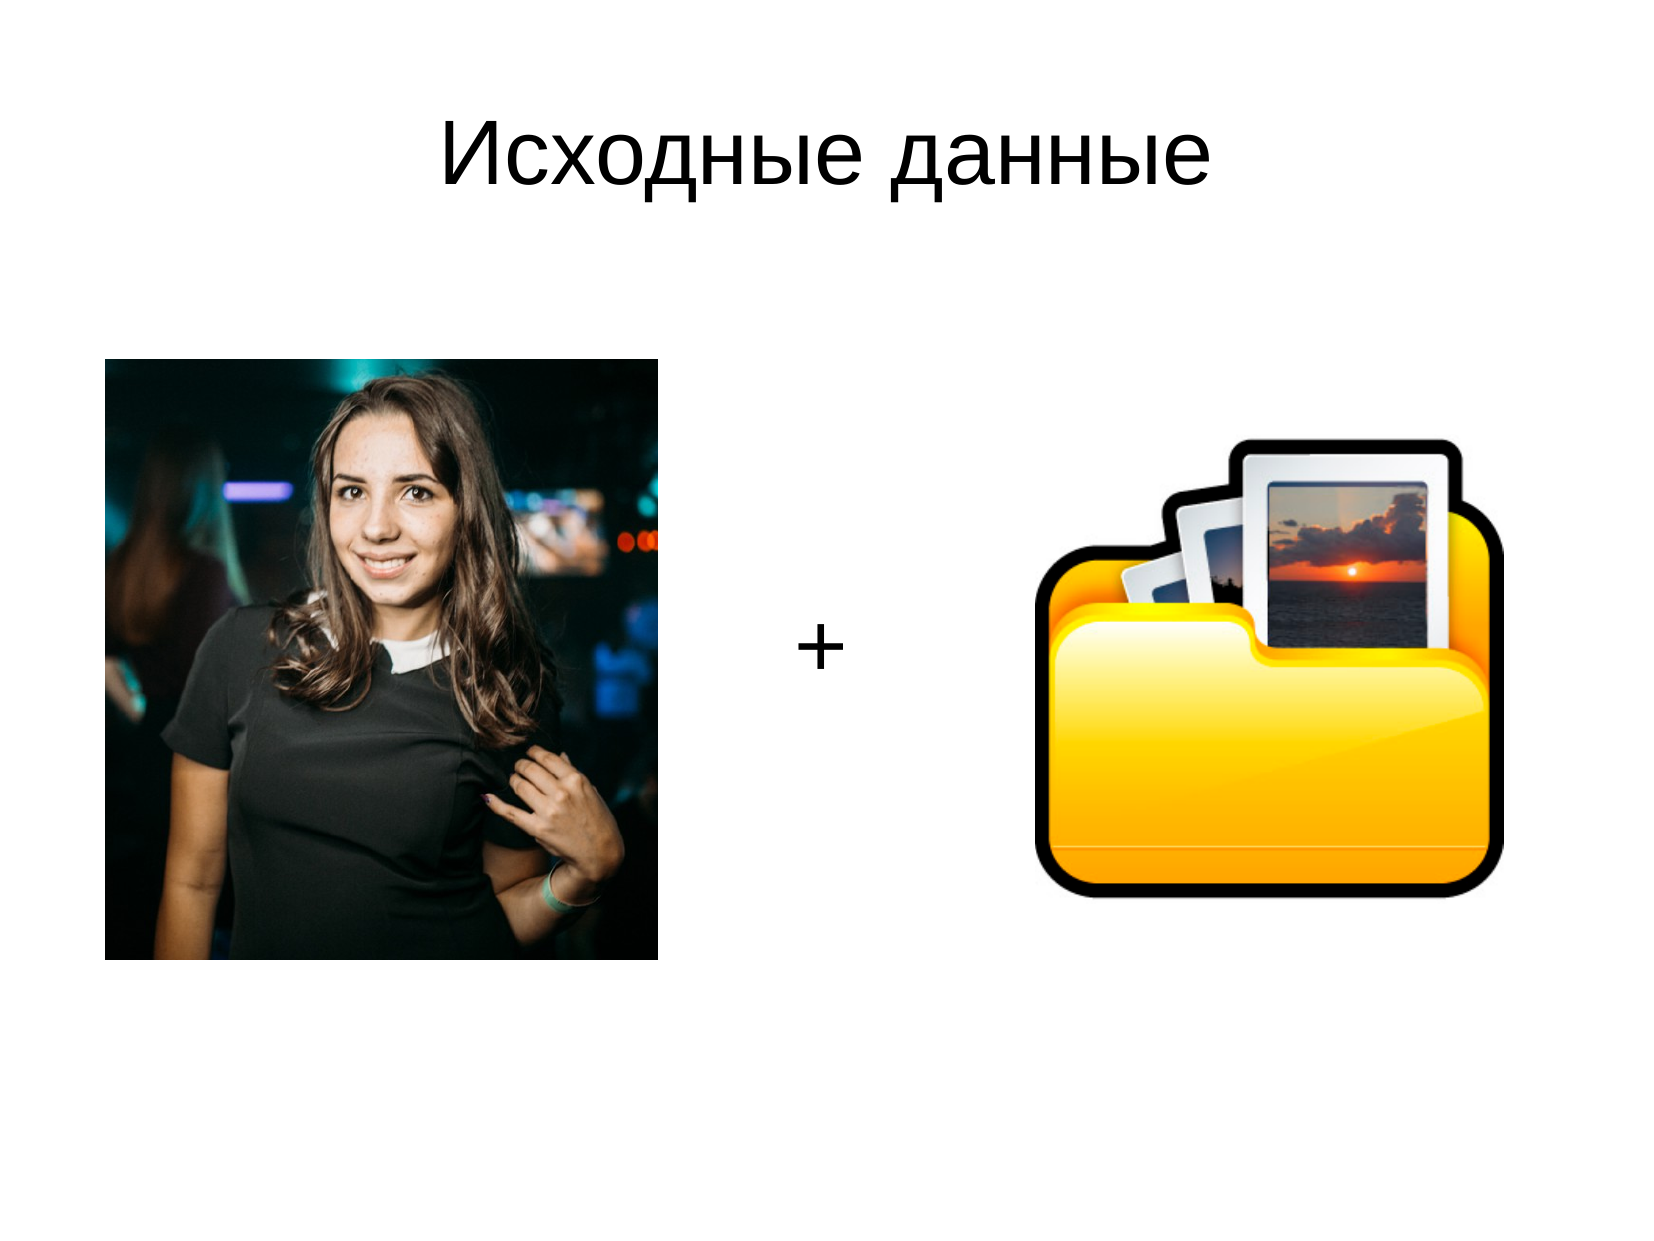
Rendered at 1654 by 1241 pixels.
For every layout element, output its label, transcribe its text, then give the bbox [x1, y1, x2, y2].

picture [1035, 434, 1504, 904]
picture [105, 359, 658, 961]
title Исходные данные [82, 49, 1571, 257]
text_box + [780, 587, 871, 706]
